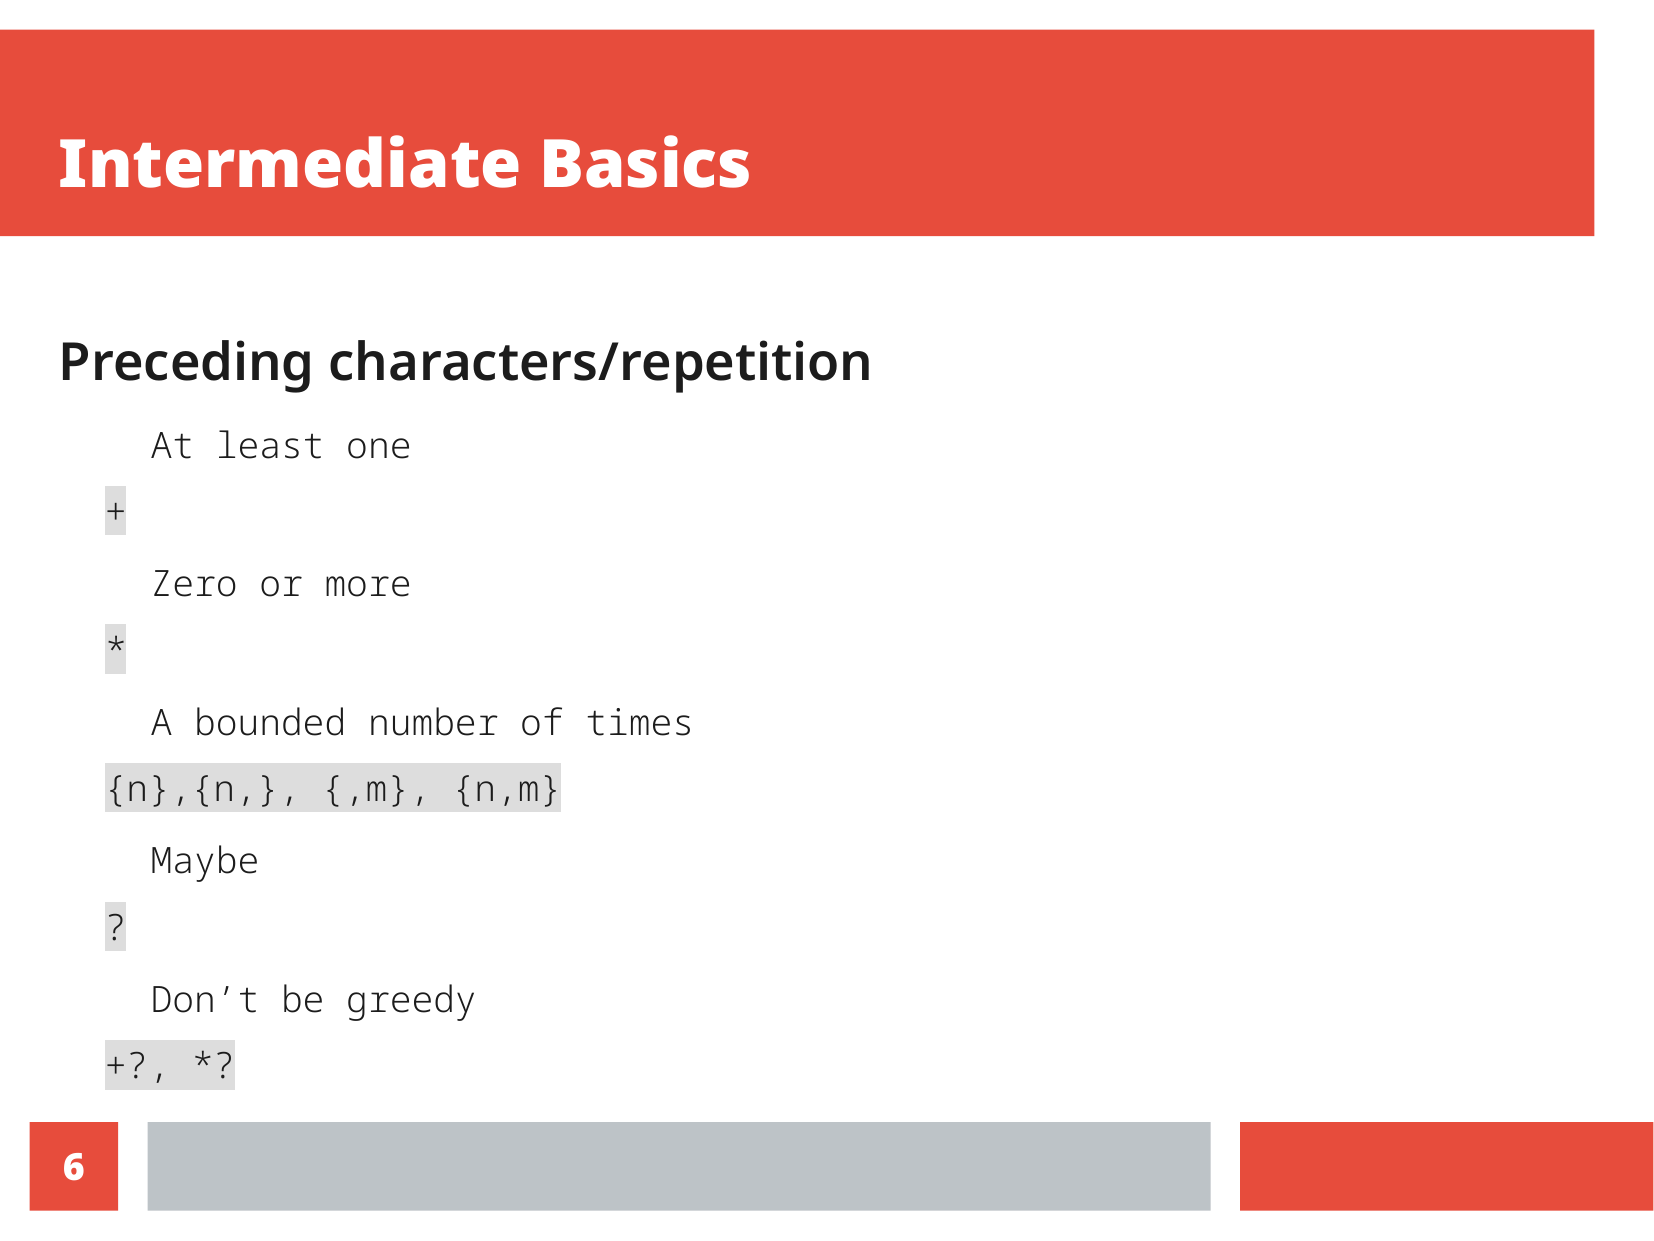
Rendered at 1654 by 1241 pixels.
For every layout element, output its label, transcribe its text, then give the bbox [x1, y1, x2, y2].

list Preceding characters/repetition At least one + Zero or more * A bounded number of times {n},{n,}, {,m}, {n,m} Maybe ? Don’t be greedy +?, *? [59, 324, 1565, 1093]
title Intermediate Basics [59, 59, 1595, 207]
